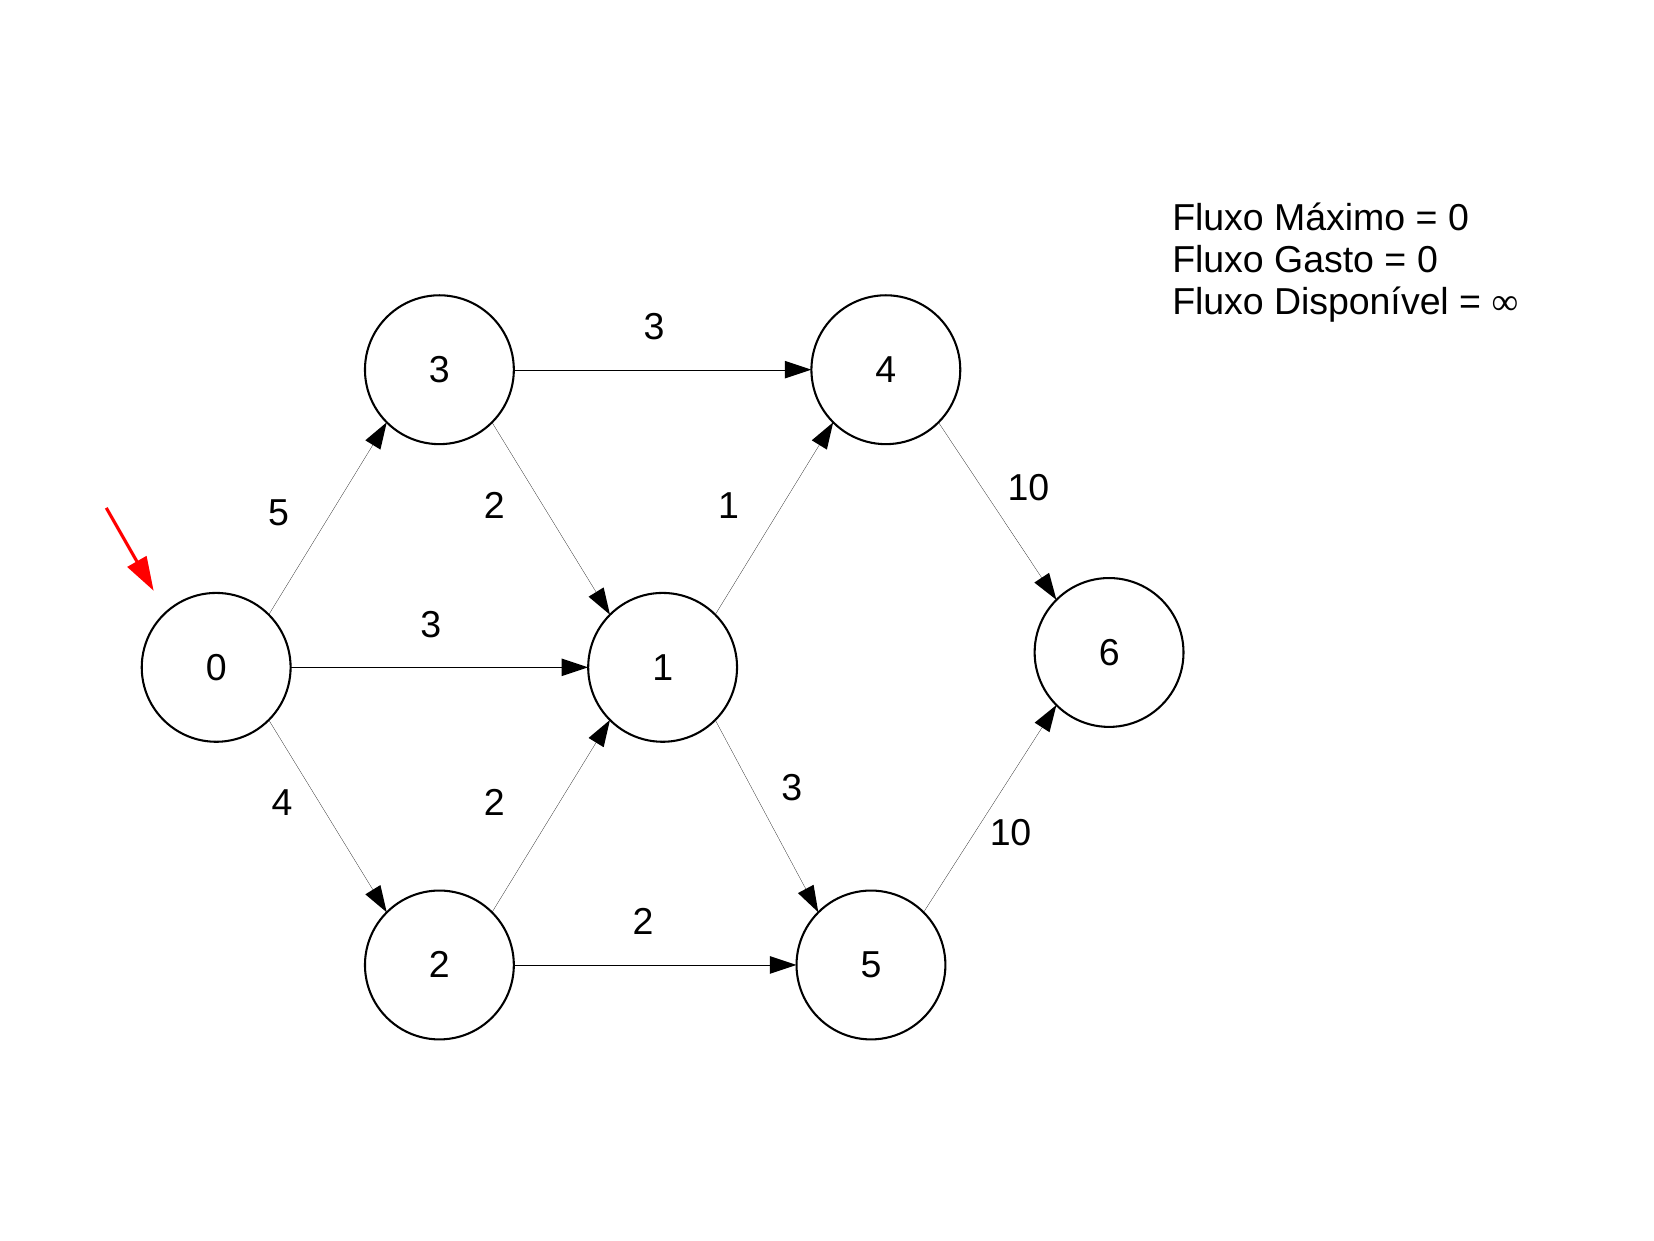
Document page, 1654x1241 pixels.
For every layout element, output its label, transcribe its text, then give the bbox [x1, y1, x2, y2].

text_box 10 [975, 804, 1065, 876]
text_box 3 [628, 298, 693, 370]
text_box 0 [141, 592, 291, 742]
text_box 5 [253, 484, 317, 556]
text_box 4 [256, 774, 321, 846]
text_box 2 [617, 893, 682, 965]
text_box 2 [469, 774, 533, 846]
text_box 4 [811, 295, 961, 445]
text_box 2 [469, 476, 533, 549]
text_box 6 [1034, 578, 1184, 727]
text_box 5 [796, 890, 946, 1040]
text_box 3 [405, 595, 470, 668]
text_box 3 [364, 295, 514, 445]
text_box 10 [992, 458, 1083, 531]
text_box 1 [703, 476, 767, 549]
text_box Fluxo Máximo = 0 Fluxo Gasto = 0 Fluxo Disponível = ∞ [1157, 188, 1534, 330]
text_box 2 [364, 890, 514, 1040]
text_box 1 [588, 592, 738, 742]
text_box 3 [766, 759, 831, 832]
